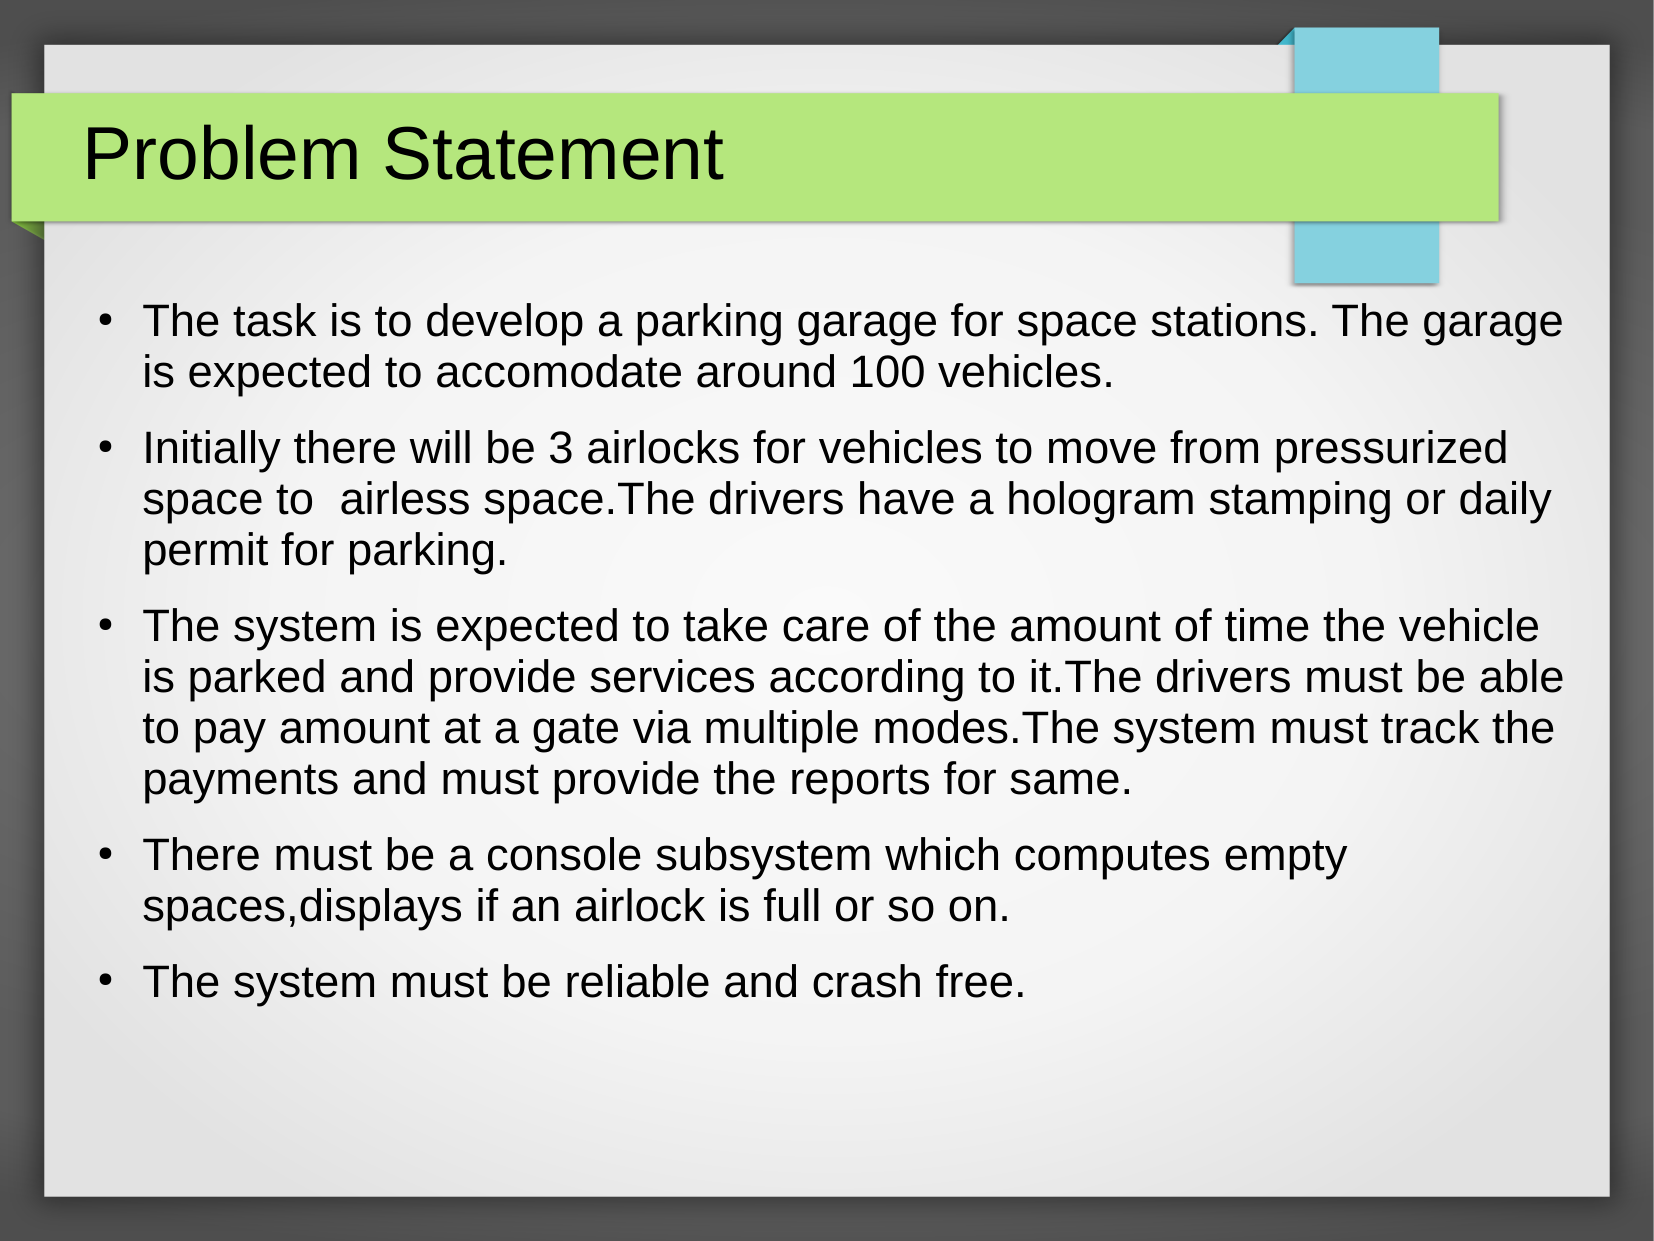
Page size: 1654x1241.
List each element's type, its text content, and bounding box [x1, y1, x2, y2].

picture [0, 0, 1654, 1241]
list The task is to develop a parking garage for space stations. The garage is expected to accomodate around 100 vehicles. Initially there will be 3 airlocks for vehicles to move from pressurized space to airless space.The drivers have a hologram stamping or daily permit for parking. The system is expected to take care of the amount of time the vehicle is parked and provide services according to it.The drivers must be able to pay amount at a gate via multiple modes.The system must track the payments and must provide the reports for same. There must be a console subsystem which computes empty spaces,displays if an airlock is full or so on. The system must be reliable and crash free. [82, 295, 1571, 1015]
title Problem Statement [82, 94, 1264, 213]
